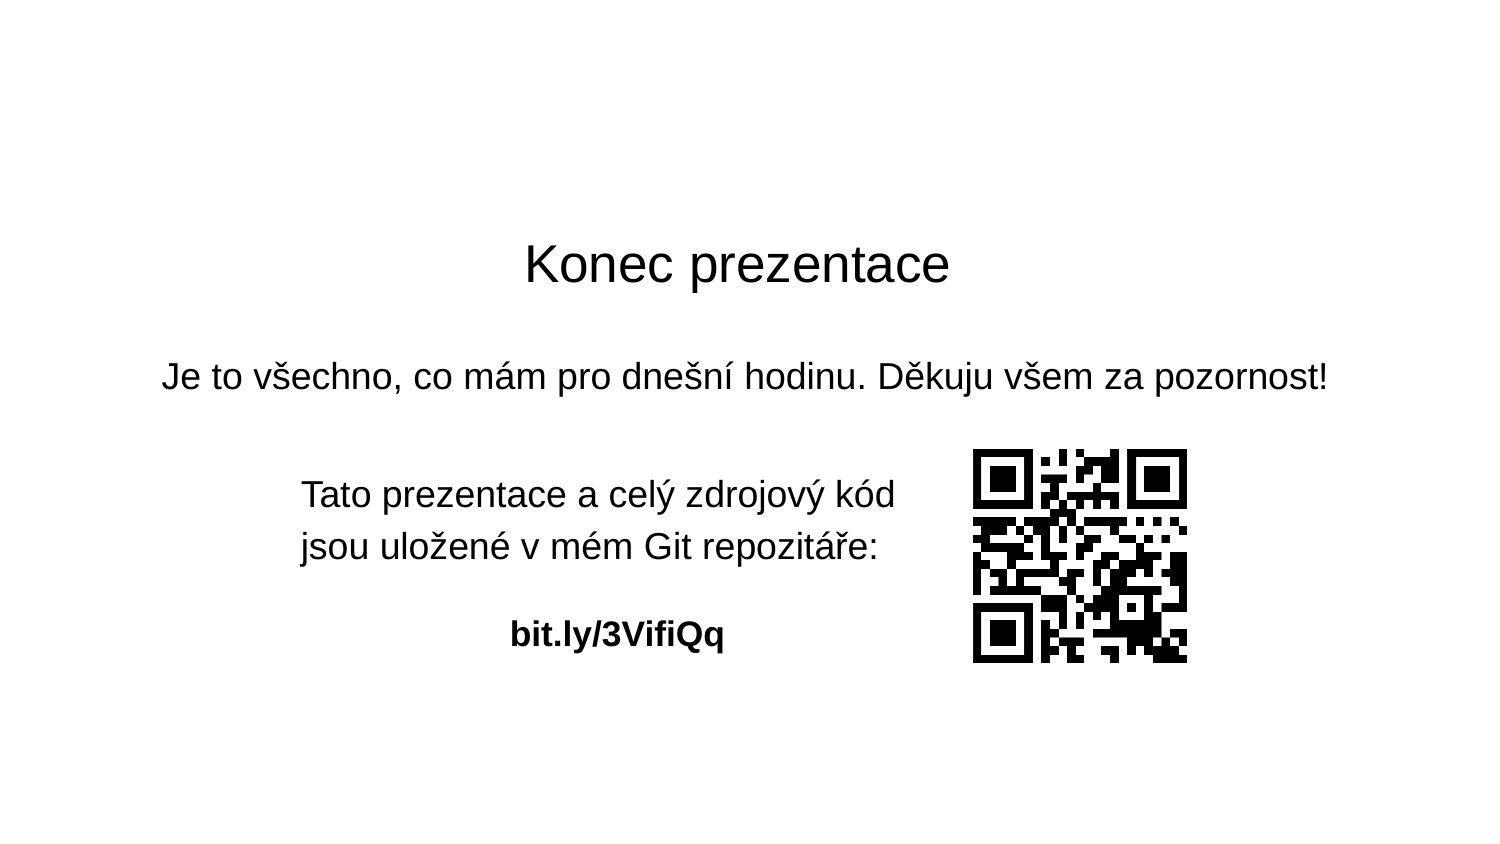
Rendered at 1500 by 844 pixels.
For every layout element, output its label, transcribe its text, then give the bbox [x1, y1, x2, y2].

title Konec prezentace [46, 214, 1445, 309]
picture [937, 413, 1223, 699]
text_box Tato prezentace a celý zdrojový kód jsou uložené v mém Git repozitáře: bit.ly/3VifiQq [285, 448, 937, 669]
list Je to všechno, co mám pro dnešní hodinu. Děkuju všem za pozornost! [46, 330, 1445, 516]
